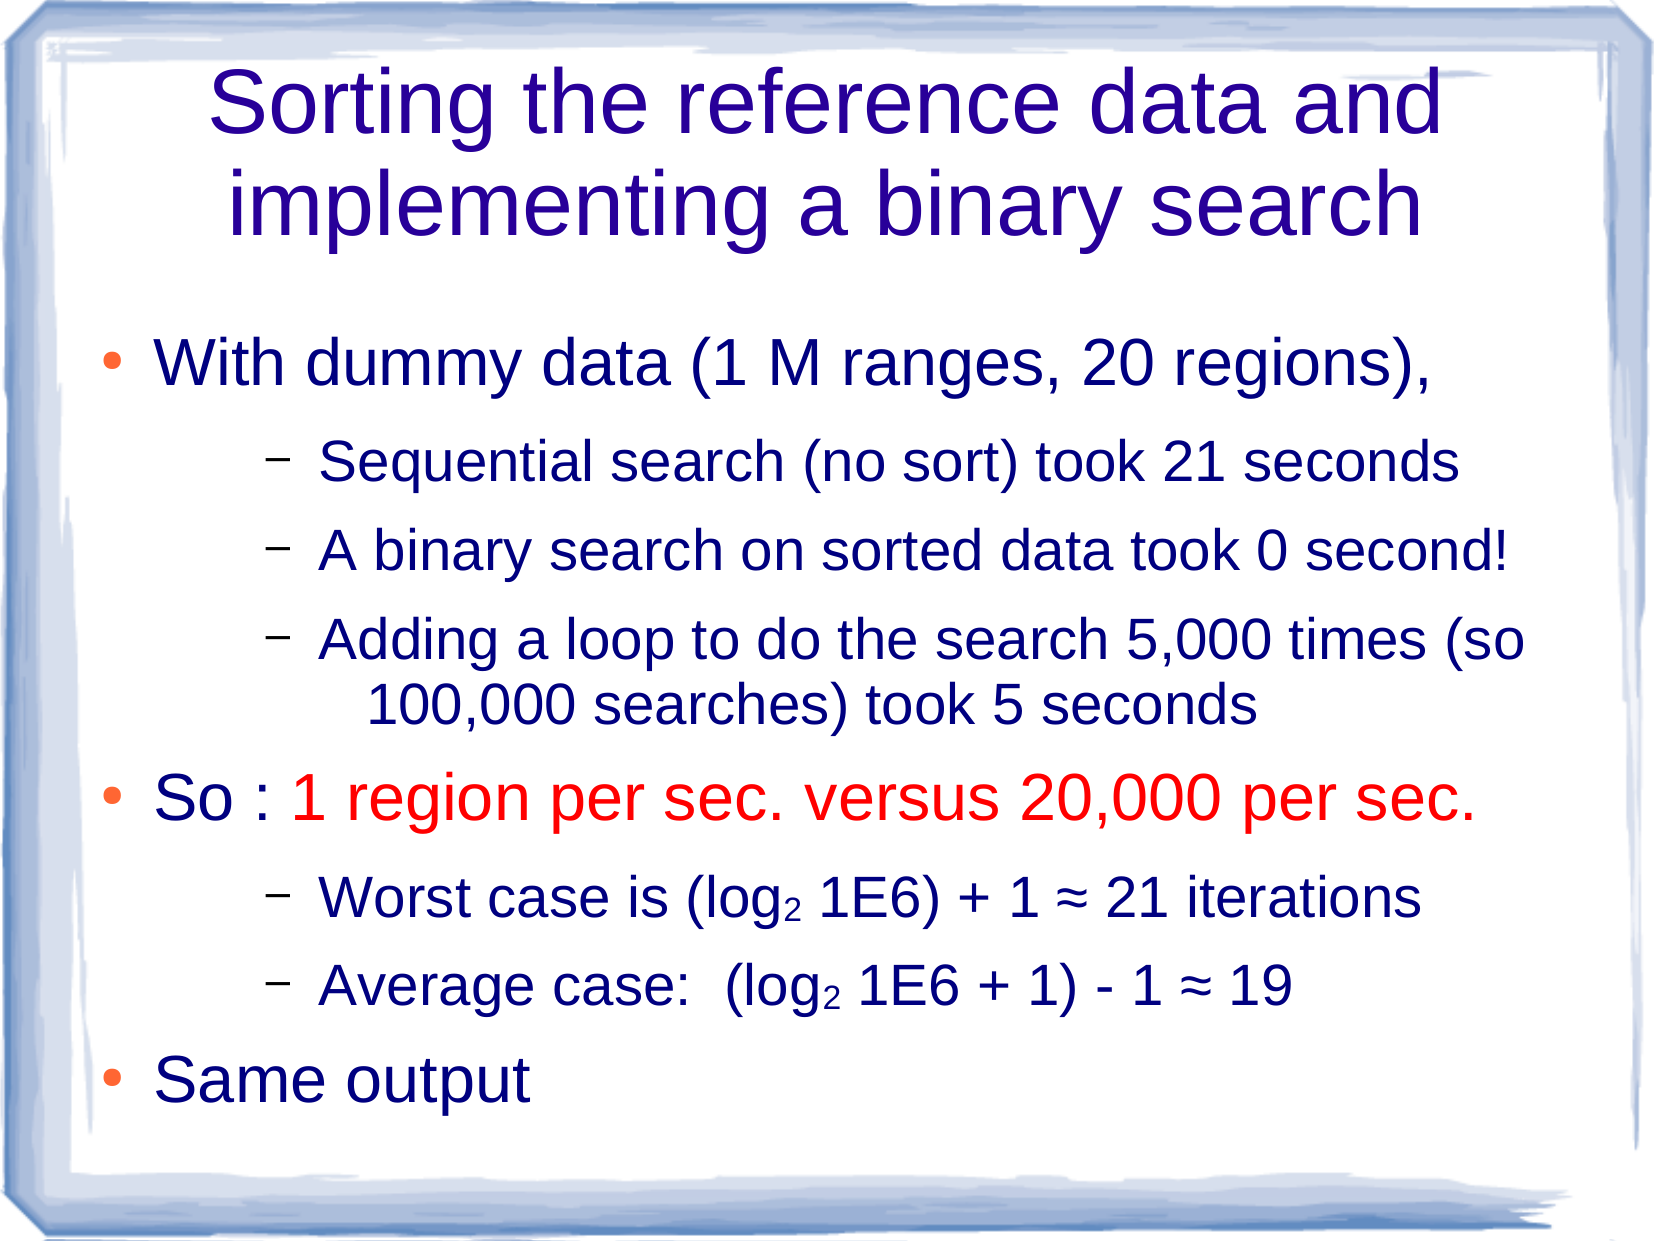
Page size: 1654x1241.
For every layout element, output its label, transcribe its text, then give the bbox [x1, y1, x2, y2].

title Sorting the reference data and implementing a binary search [82, 49, 1571, 257]
list With dummy data (1 M ranges, 20 regions), Sequential search (no sort) took 21 seconds A binary search on sorted data took 0 second! Adding a loop to do the search 5,000 times (so 100,000 searches) took 5 seconds So : 1 region per sec. versus 20,000 per sec. Worst case is (log2 1E6) + 1 ≈ 21 iterations Average case: (log2 1E6 + 1) - 1 ≈ 19 Same output [82, 324, 1560, 1219]
picture [0, 0, 1654, 1241]
